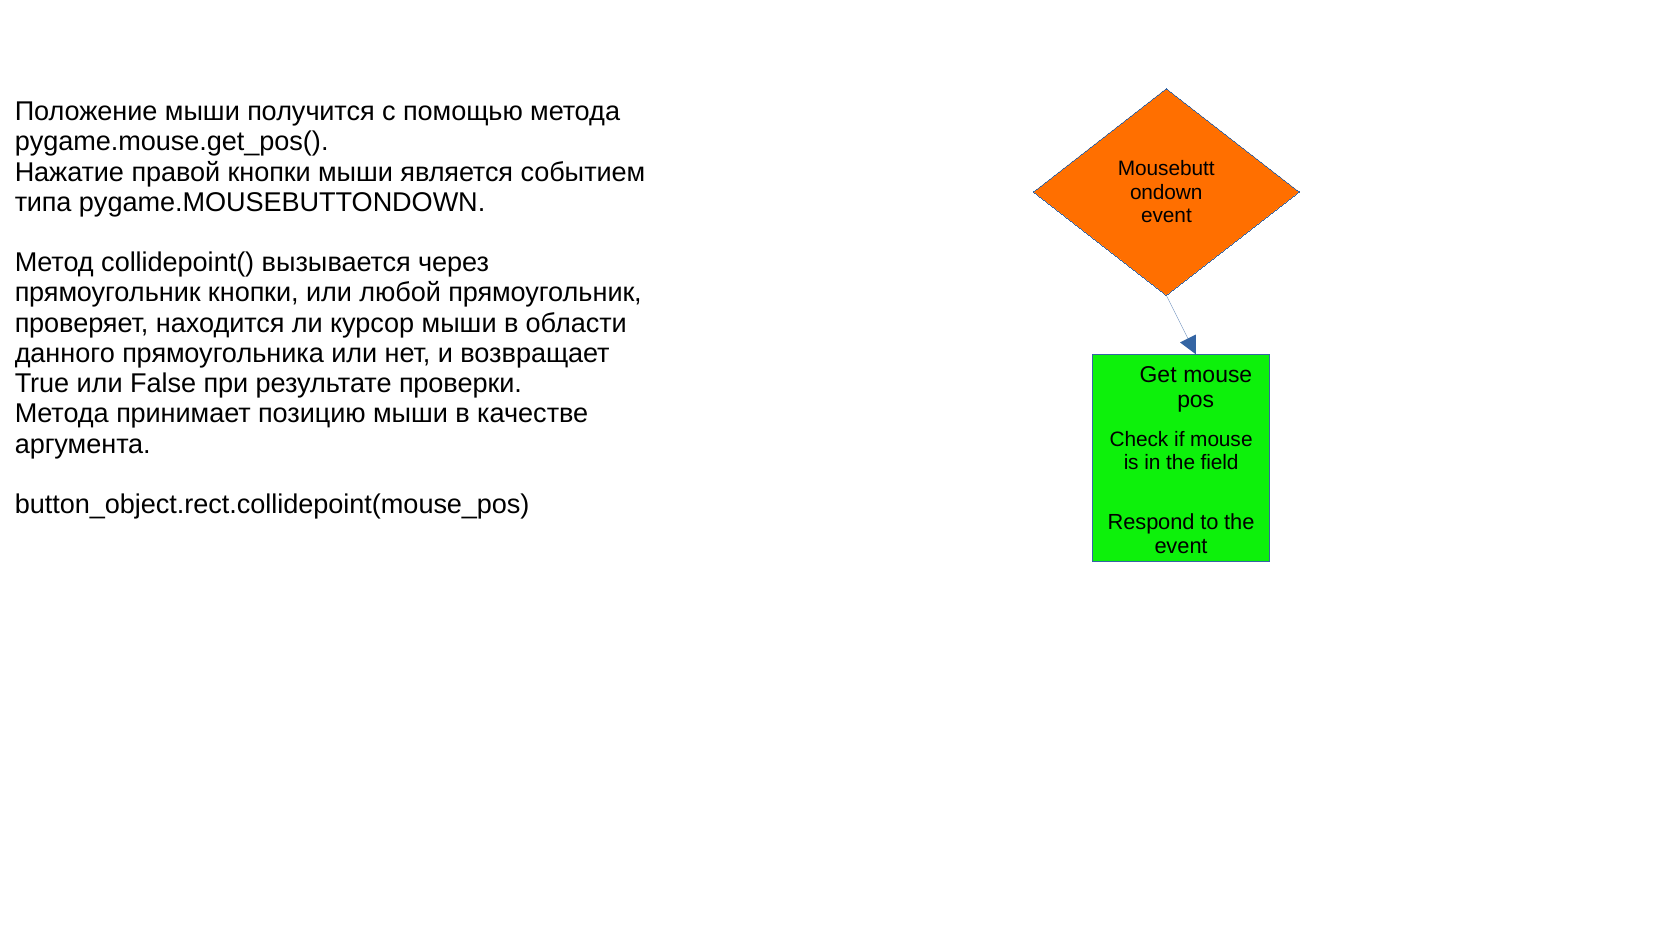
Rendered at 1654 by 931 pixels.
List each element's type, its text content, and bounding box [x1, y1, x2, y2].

text_box Check if mouse is in the field [1092, 420, 1270, 501]
text_box Mousebuttondown event [1033, 88, 1300, 296]
text_box Положение мыши получится с помощью метода pygame.mouse.get_pos(). Нажатие правой кнопки мыши является событием типа pygame.MOUSEBUTTONDOWN. Метод collidepoint() вызывается через прямоугольник кнопки, или любой прямоугольник, проверяет, находится ли курсор мыши в области данного прямоугольника или нет, и возвращает True или False при результате проверки. Метода принимает позицию мыши в качестве аргумента. button_object.rect.collidepoint(mouse_pos) [0, 88, 680, 798]
text_box Respond to the event [1092, 501, 1270, 566]
text_box Get mouse pos [1122, 354, 1270, 421]
text_box [1092, 354, 1122, 420]
